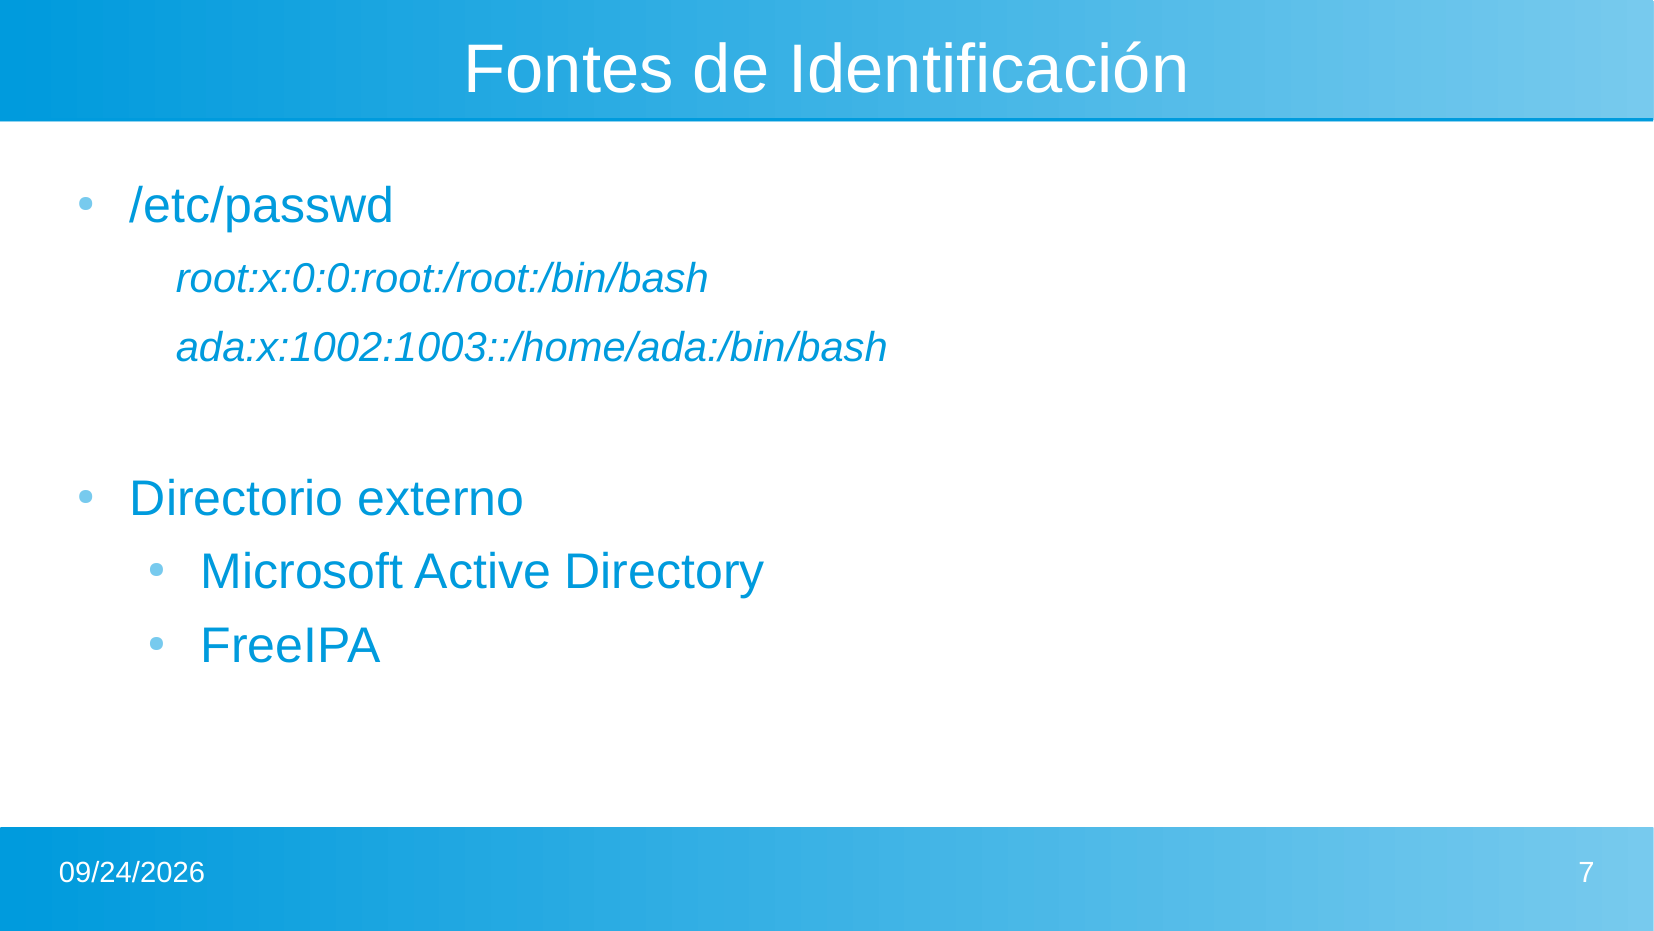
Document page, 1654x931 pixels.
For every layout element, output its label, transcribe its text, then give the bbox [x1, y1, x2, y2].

title Fontes de Identificación [59, 29, 1595, 108]
list /etc/passwd root:x:0:0:root:/root:/bin/bash ada:x:1002:1003::/home/ada:/bin/bash Directorio externo Microsoft Active Directory FreeIPA [59, 177, 1595, 768]
